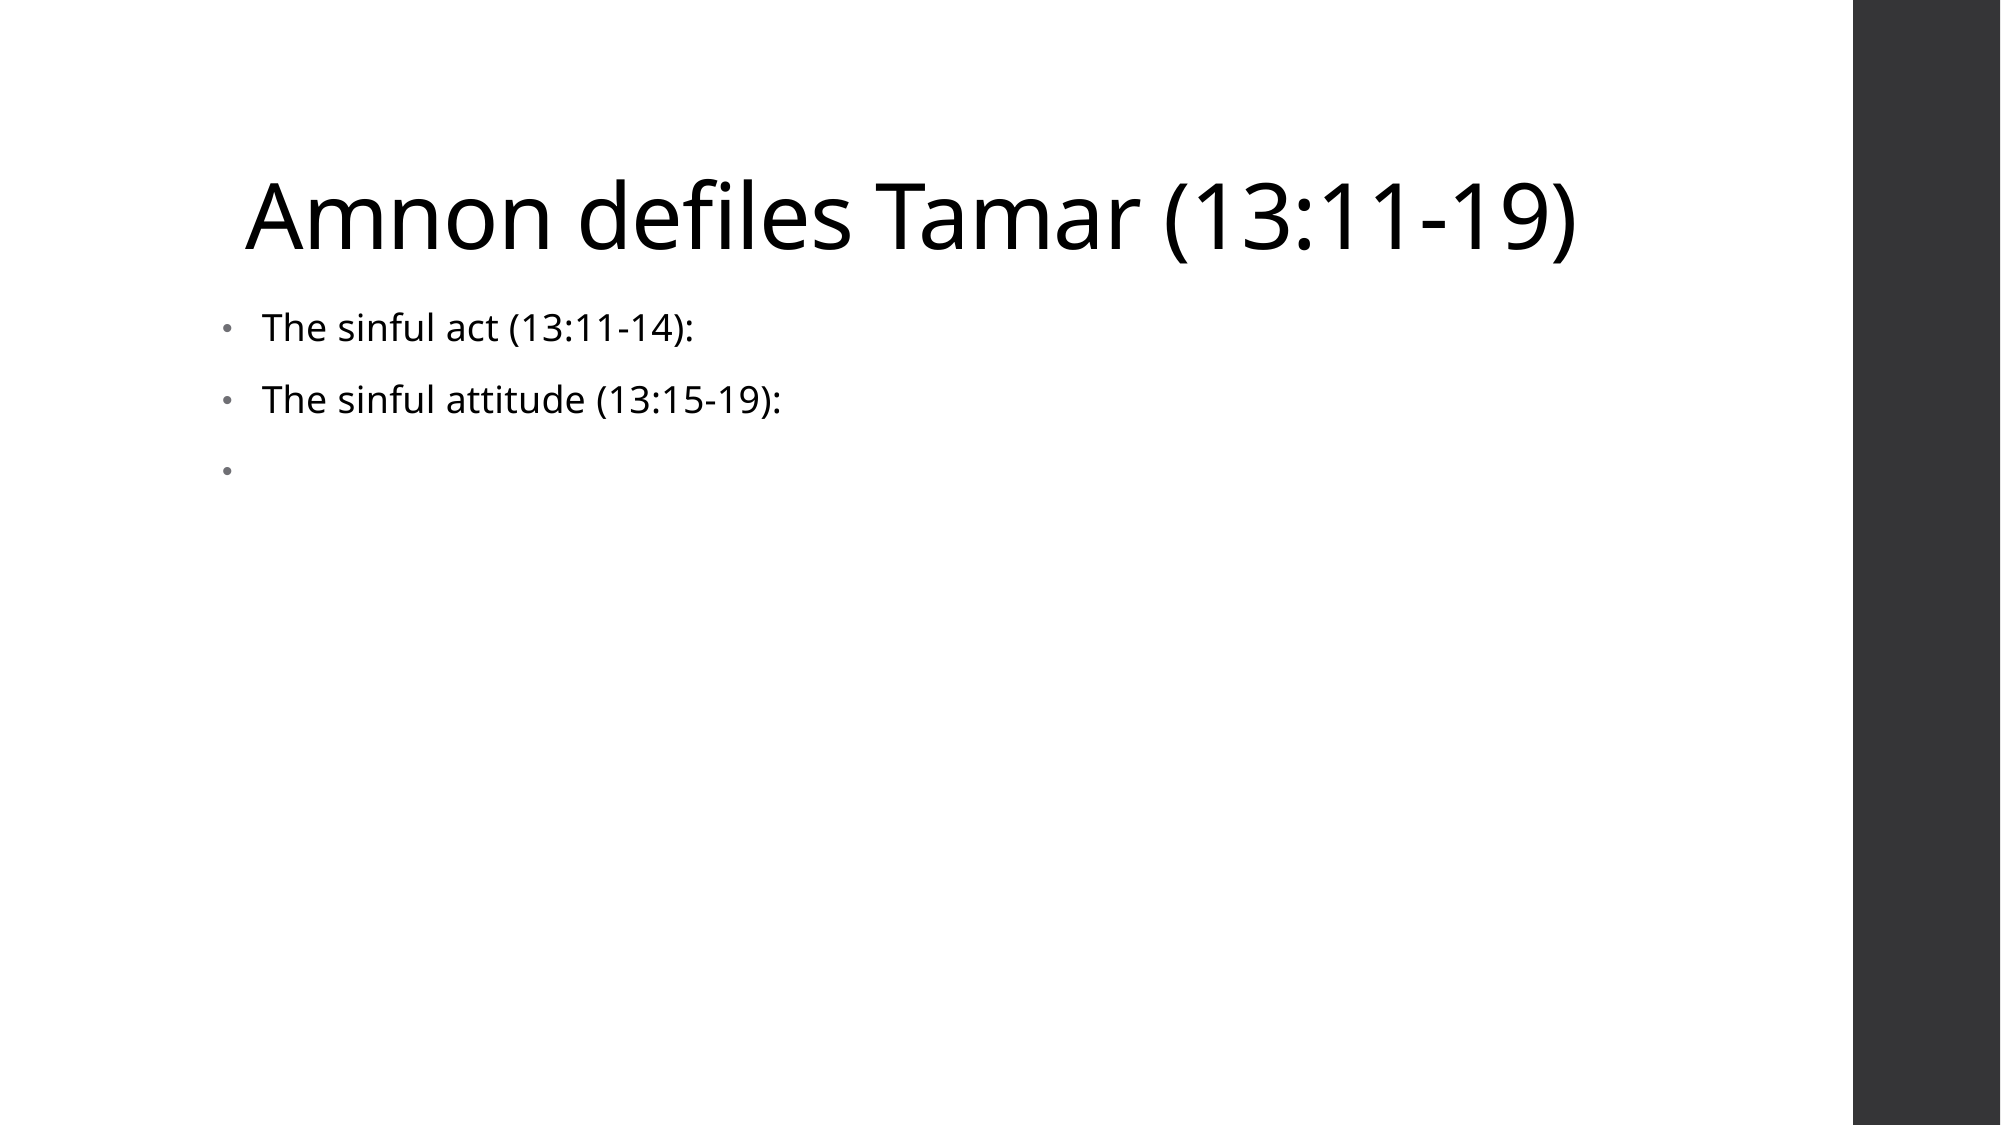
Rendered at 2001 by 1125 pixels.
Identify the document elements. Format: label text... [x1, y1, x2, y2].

title Amnon defiles Tamar (13:11-19) [206, 60, 1797, 278]
list The sinful act (13:11-14): The sinful attitude (13:15-19): [206, 299, 1617, 1014]
